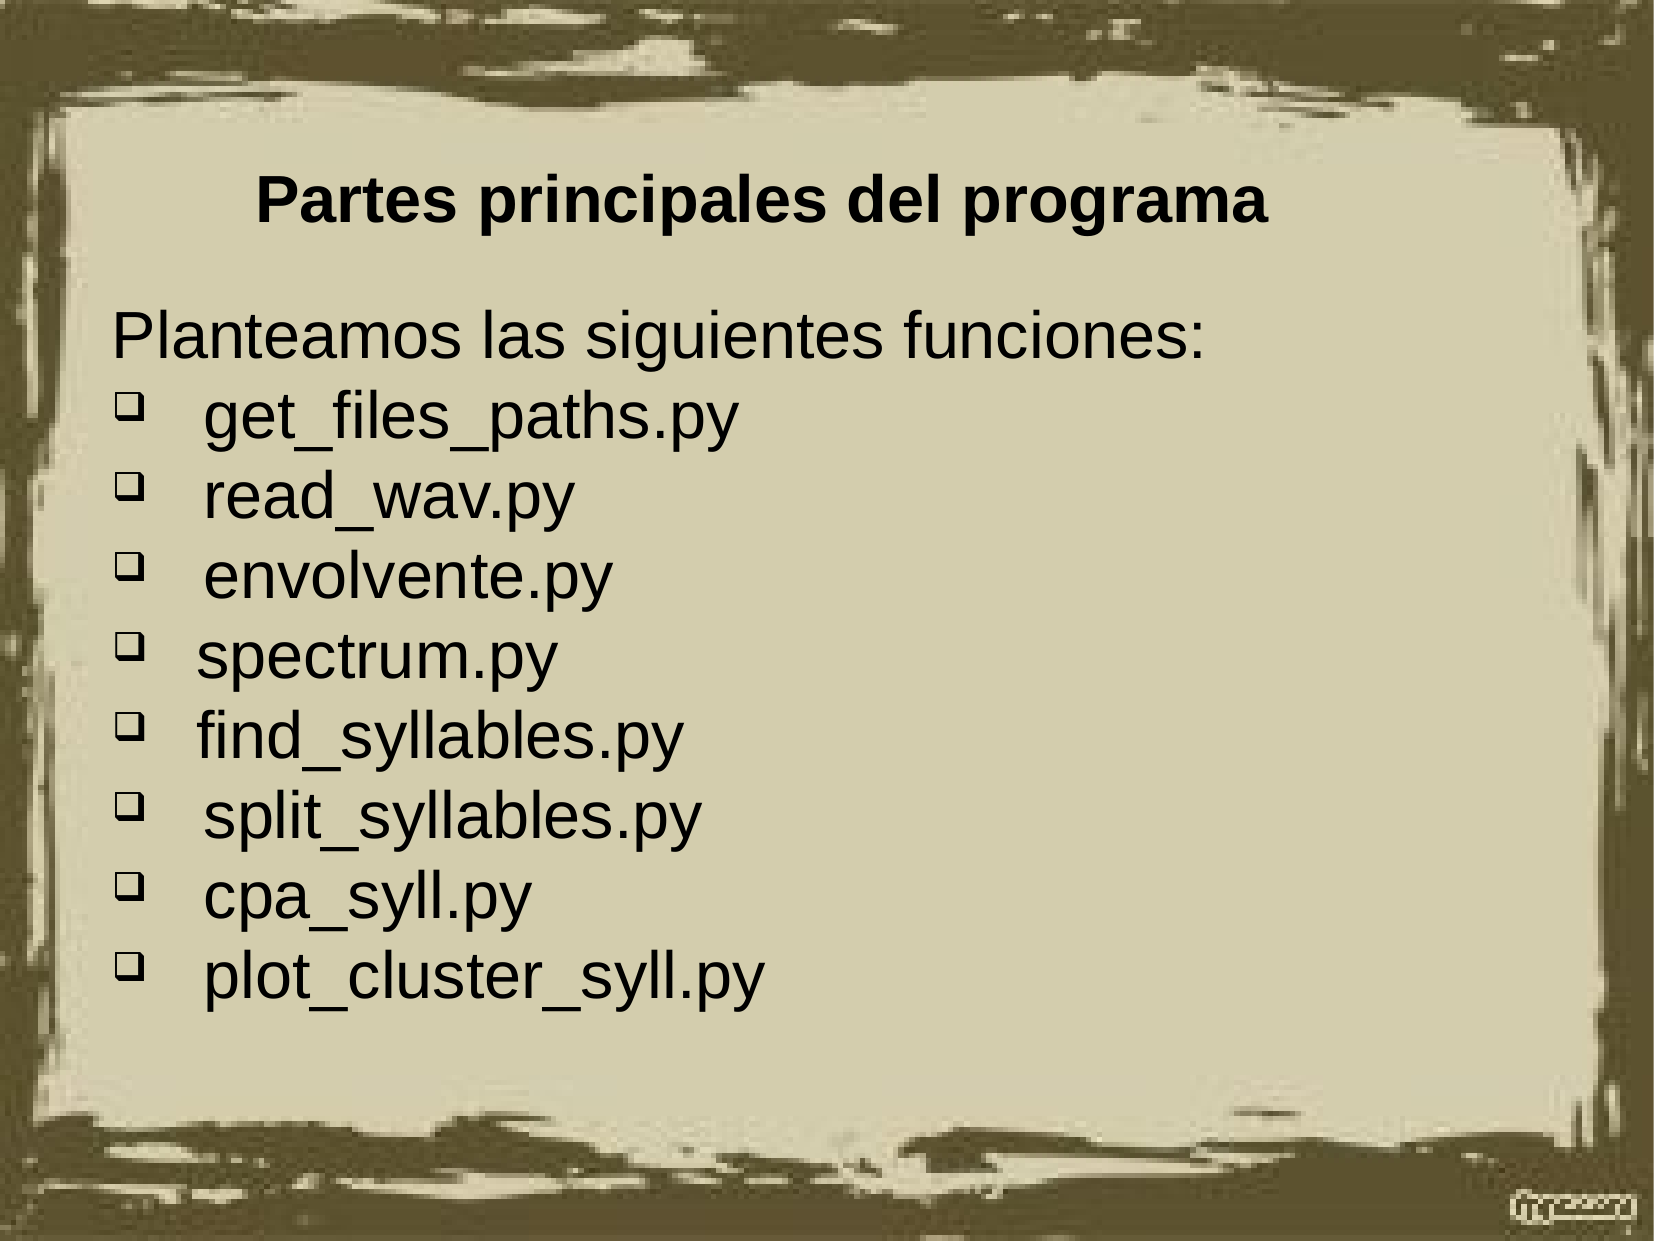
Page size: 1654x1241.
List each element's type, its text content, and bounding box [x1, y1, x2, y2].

text_box Partes principales del programa [18, 92, 1507, 300]
text_box Planteamos las siguientes funciones: get_files_paths.py read_wav.py envolvente.py spectrum.py find_syllables.py split_syllables.py cpa_syll.py plot_cluster_syll.py [111, 291, 1601, 1012]
picture [0, 0, 1654, 1241]
